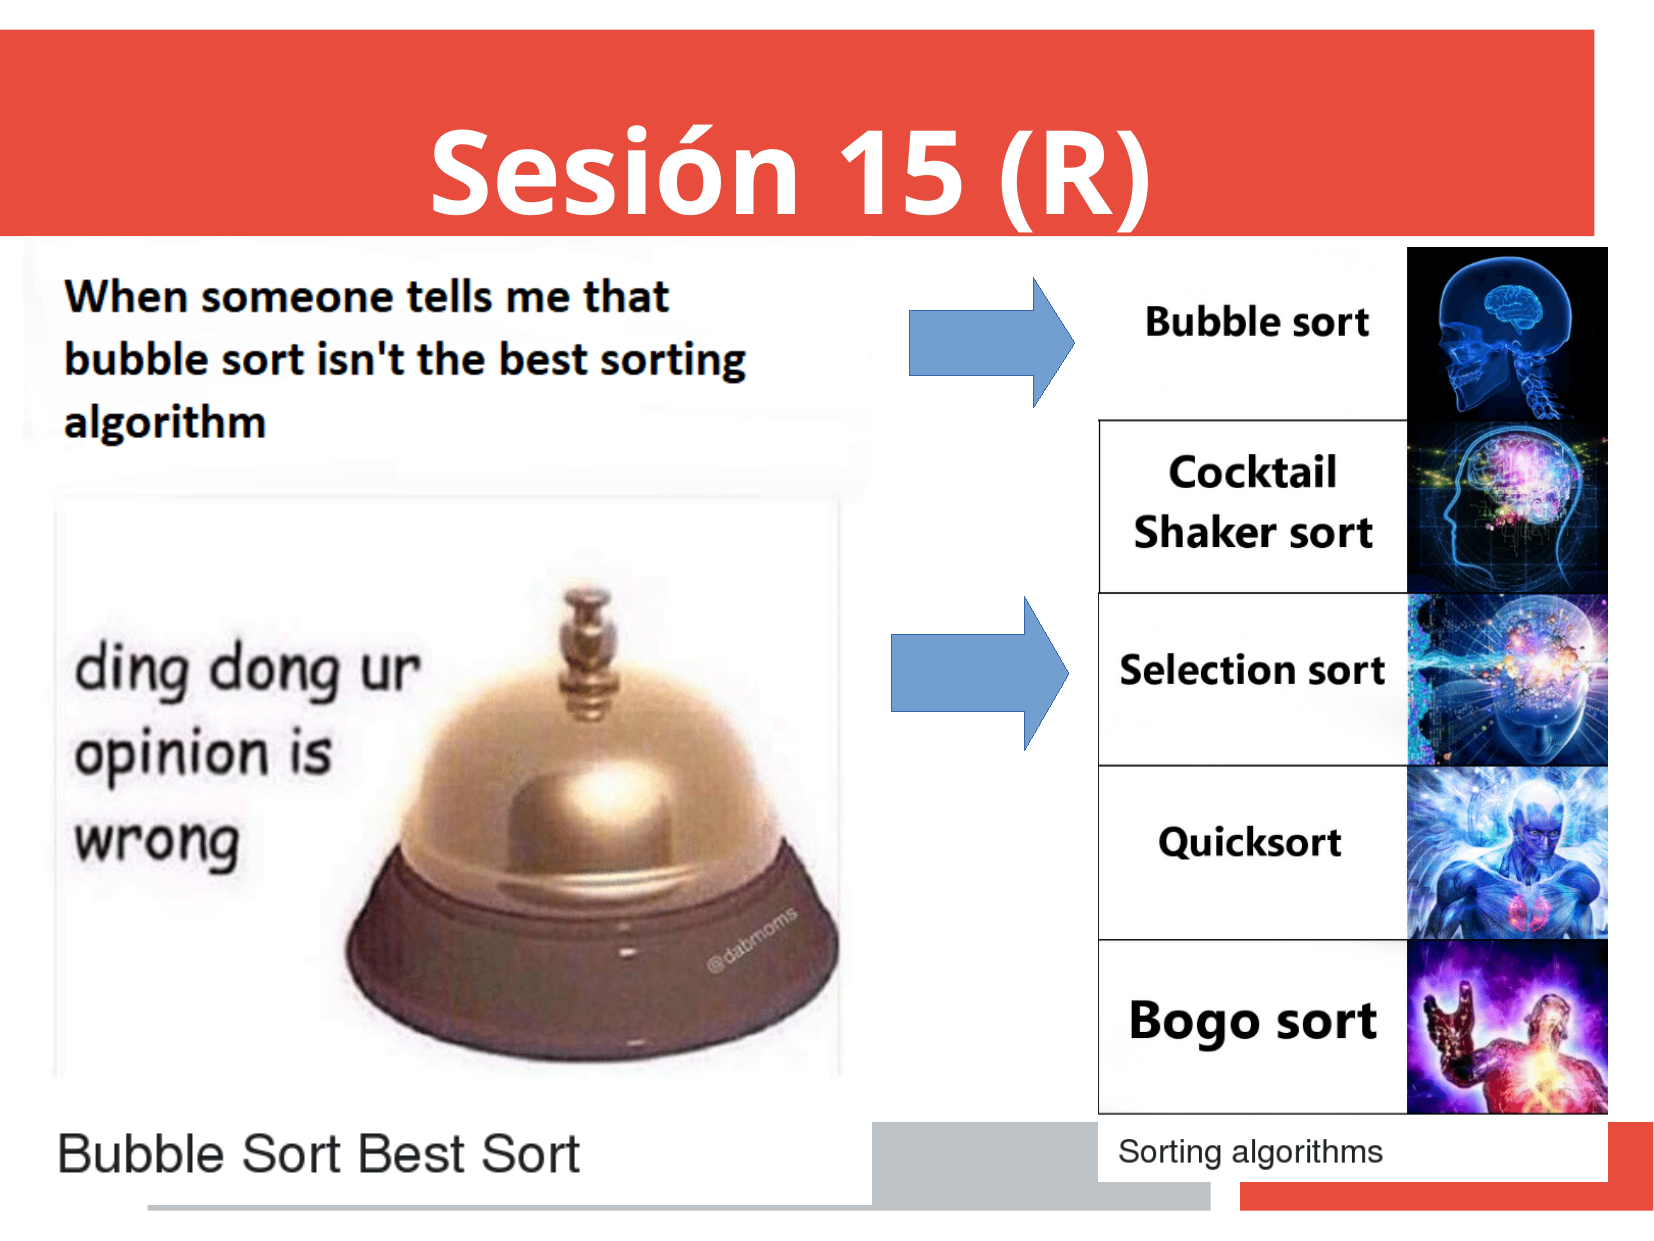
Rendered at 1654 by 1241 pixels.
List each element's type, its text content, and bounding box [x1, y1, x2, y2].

text_box [891, 596, 1069, 751]
picture [1098, 247, 1608, 1182]
text_box Sesión 15 (R) [413, 82, 1335, 235]
text_box [909, 277, 1075, 408]
picture [23, 236, 872, 1205]
